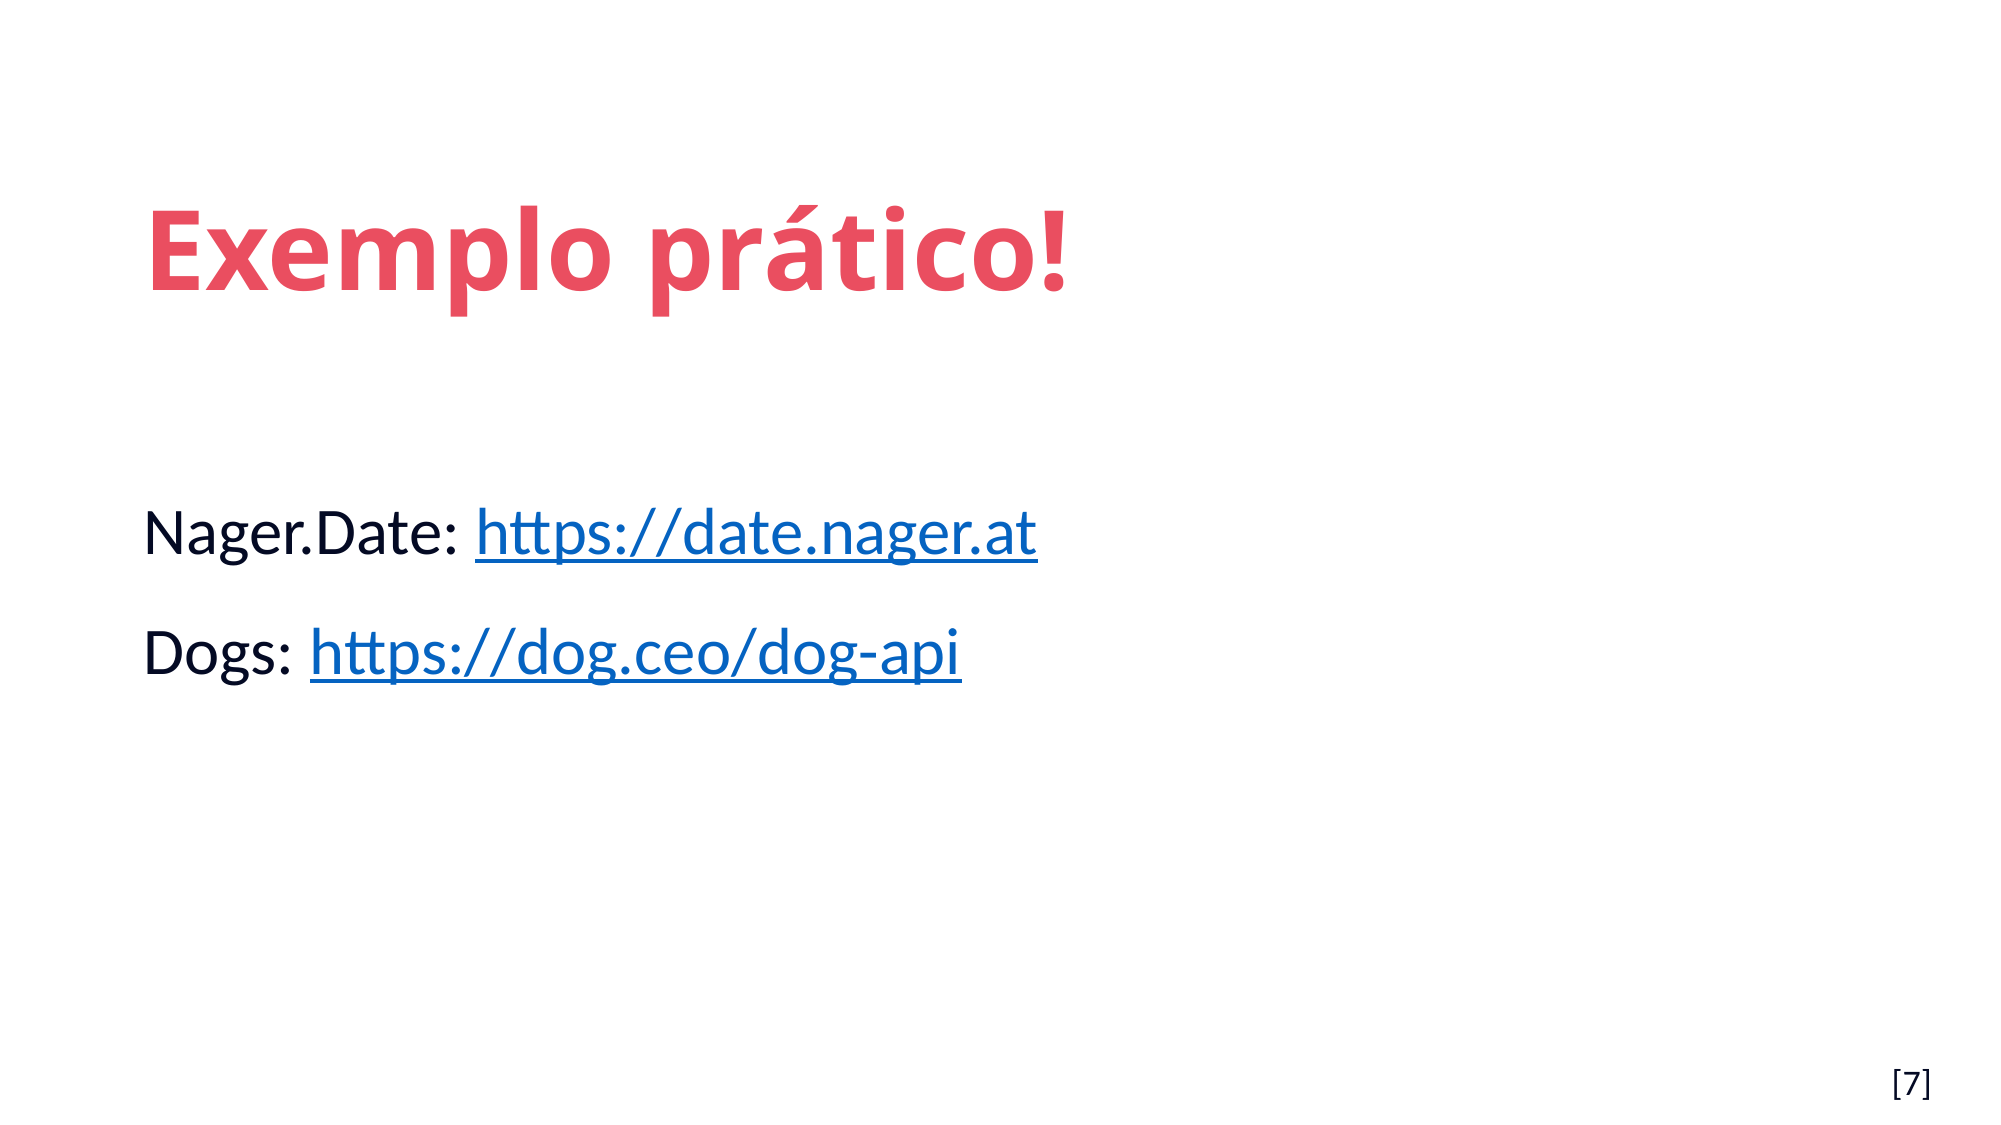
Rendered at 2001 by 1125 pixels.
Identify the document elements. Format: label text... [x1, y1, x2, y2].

slide_number [7] [1871, 1038, 1992, 1125]
text_box Nager.Date: https://date.nager.at Dogs: https://dog.ceo/dog-api [123, 324, 1877, 1087]
text_box Exemplo prático! [123, 139, 1878, 324]
